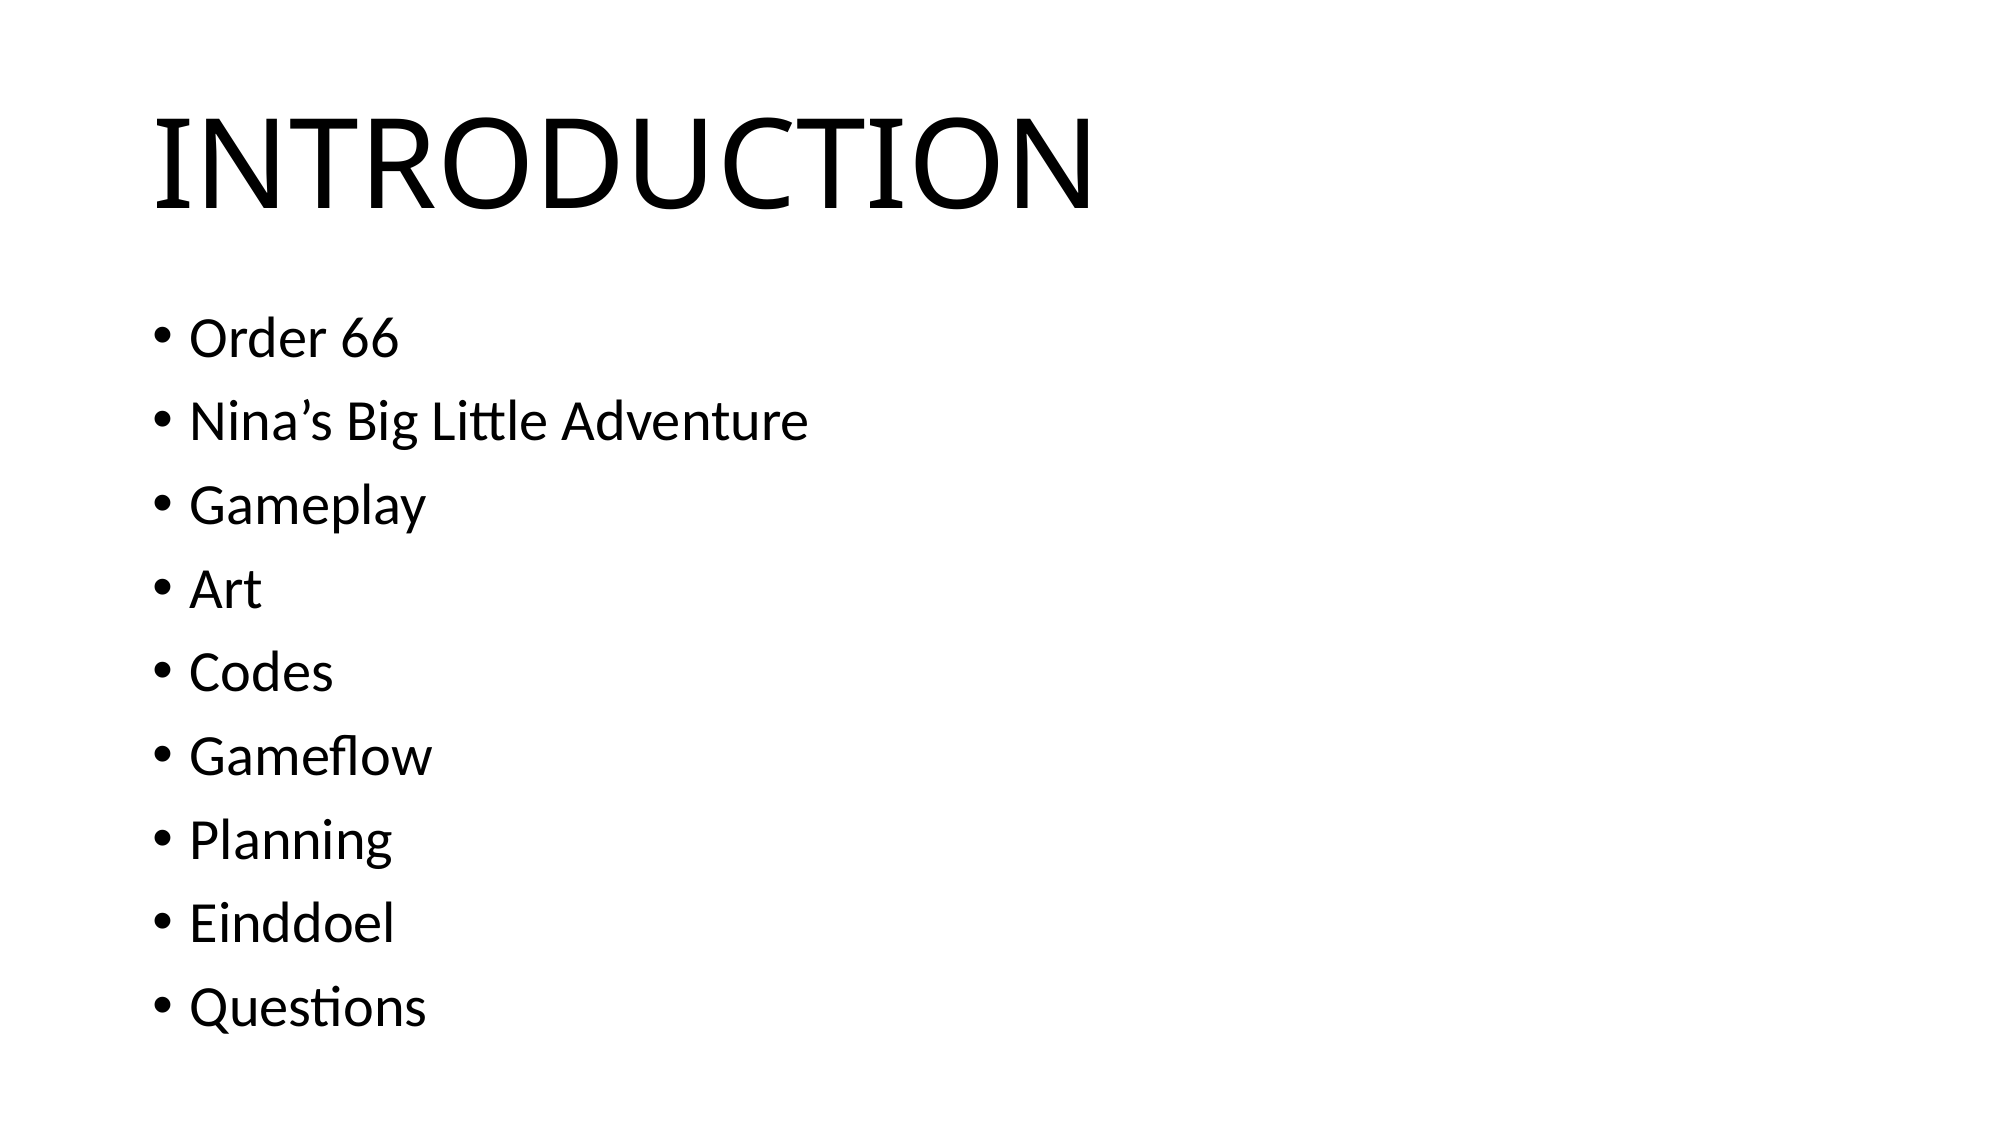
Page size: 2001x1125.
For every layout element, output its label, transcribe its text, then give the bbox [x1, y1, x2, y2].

list Order 66 Nina’s Big Little Adventure Gameplay Art Codes Gameflow Planning Einddoel Questions [137, 299, 1863, 1054]
title INTRODUCTION [137, 59, 1863, 278]
